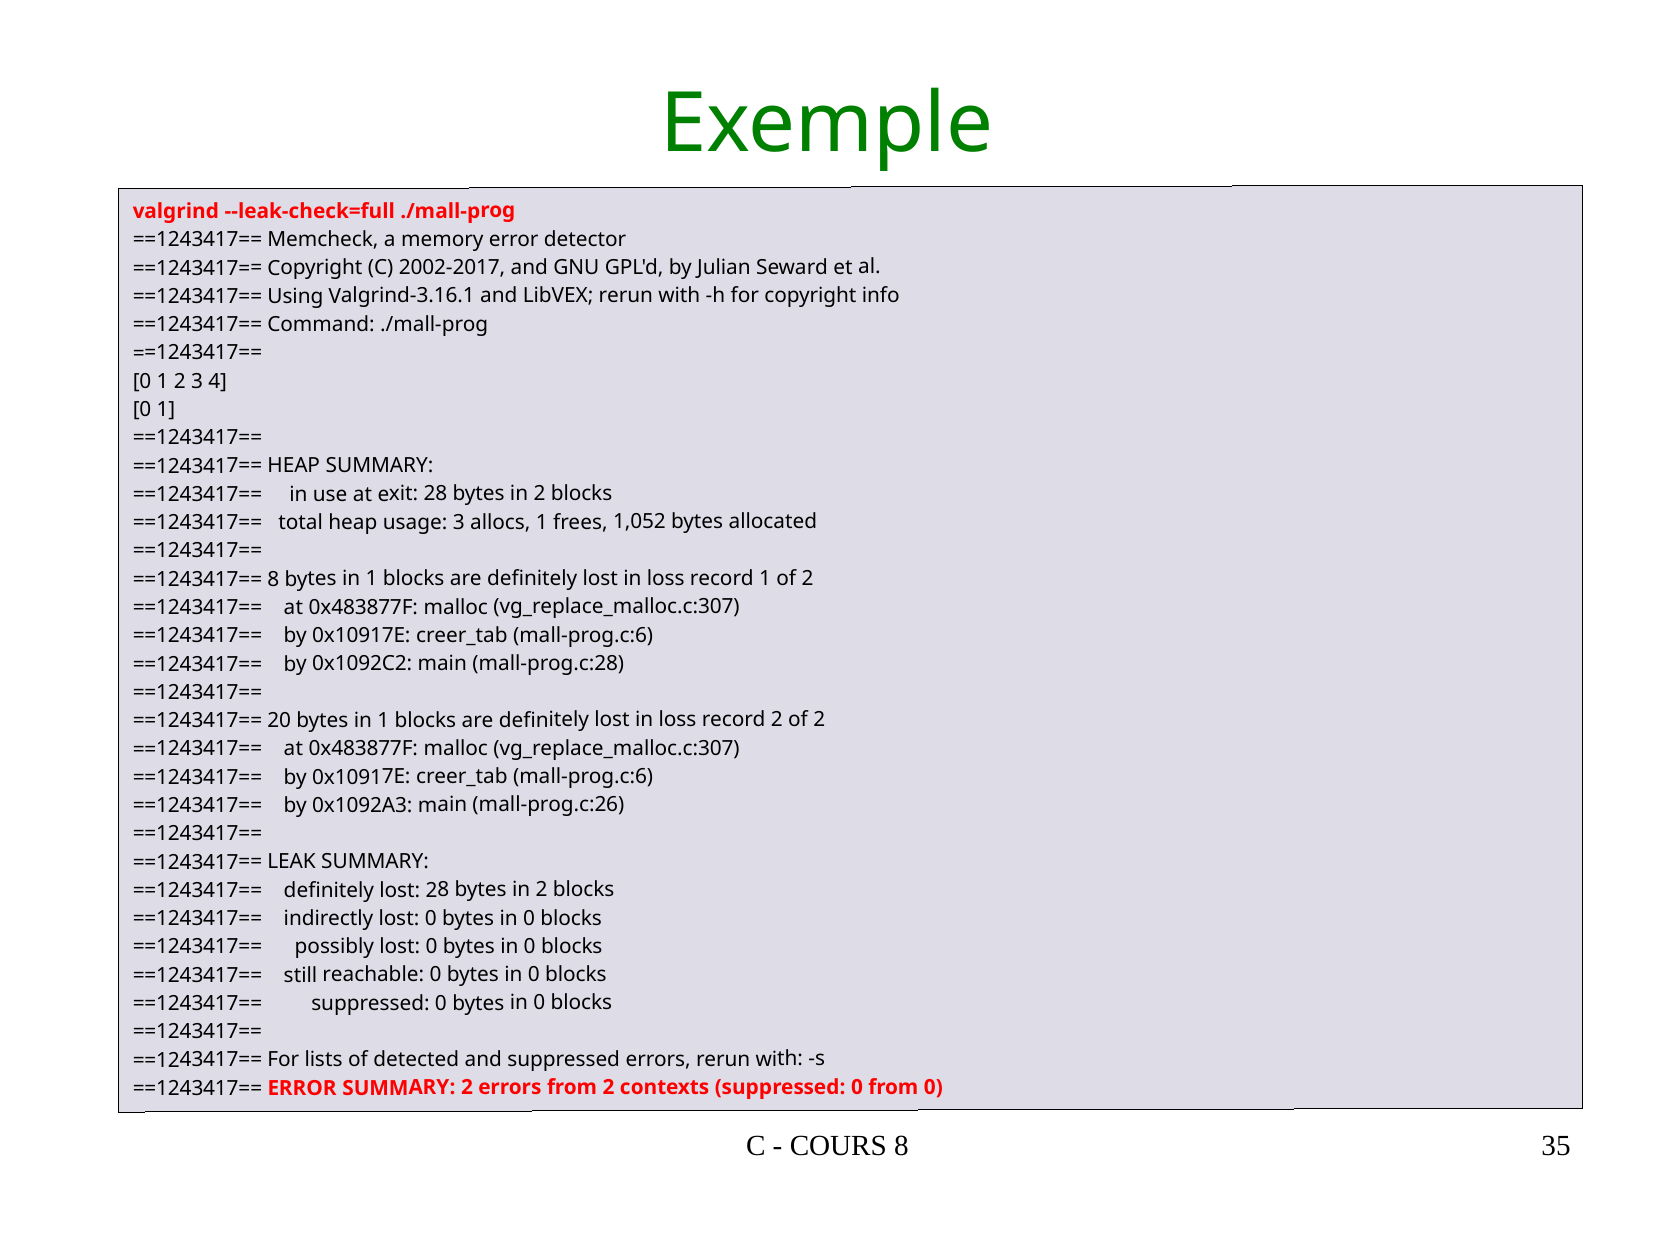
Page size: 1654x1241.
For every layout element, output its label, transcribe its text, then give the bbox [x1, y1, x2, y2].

title Exemple [82, 49, 1571, 189]
text_box valgrind --leak-check=full ./mall-prog ==1243417== Memcheck, a memory error detector ==1243417== Copyright (C) 2002-2017, and GNU GPL'd, by Julian Seward et al. ==1243417== Using Valgrind-3.16.1 and LibVEX; rerun with -h for copyright info ==1243417== Command: ./mall-prog ==1243417== [0 1 2 3 4] [0 1] ==1243417== ==1243417== HEAP SUMMARY: ==1243417== in use at exit: 28 bytes in 2 blocks ==1243417== total heap usage: 3 allocs, 1 frees, 1,052 bytes allocated ==1243417== ==1243417== 8 bytes in 1 blocks are definitely lost in loss record 1 of 2 ==1243417== at 0x483877F: malloc (vg_replace_malloc.c:307) ==1243417== by 0x10917E: creer_tab (mall-prog.c:6) ==1243417== by 0x1092C2: main (mall-prog.c:28) ==1243417== ==1243417== 20 bytes in 1 blocks are definitely lost in loss record 2 of 2 ==1243417== at 0x483877F: malloc (vg_replace_malloc.c:307) ==1243417== by 0x10917E: creer_tab (mall-prog.c:6) ==1243417== by 0x1092A3: main (mall-prog.c:26) ==1243417== ==1243417== LEAK SUMMARY: ==1243417== definitely lost: 28 bytes in 2 blocks ==1243417== indirectly lost: 0 bytes in 0 blocks ==1243417== possibly lost: 0 bytes in 0 blocks ==1243417== still reachable: 0 bytes in 0 blocks ==1243417== suppressed: 0 bytes in 0 blocks ==1243417== ==1243417== For lists of detected and suppressed errors, rerun with: -s ==1243417== ERROR SUMMARY: 2 errors from 2 contexts (suppressed: 0 from 0) [118, 185, 1583, 1113]
